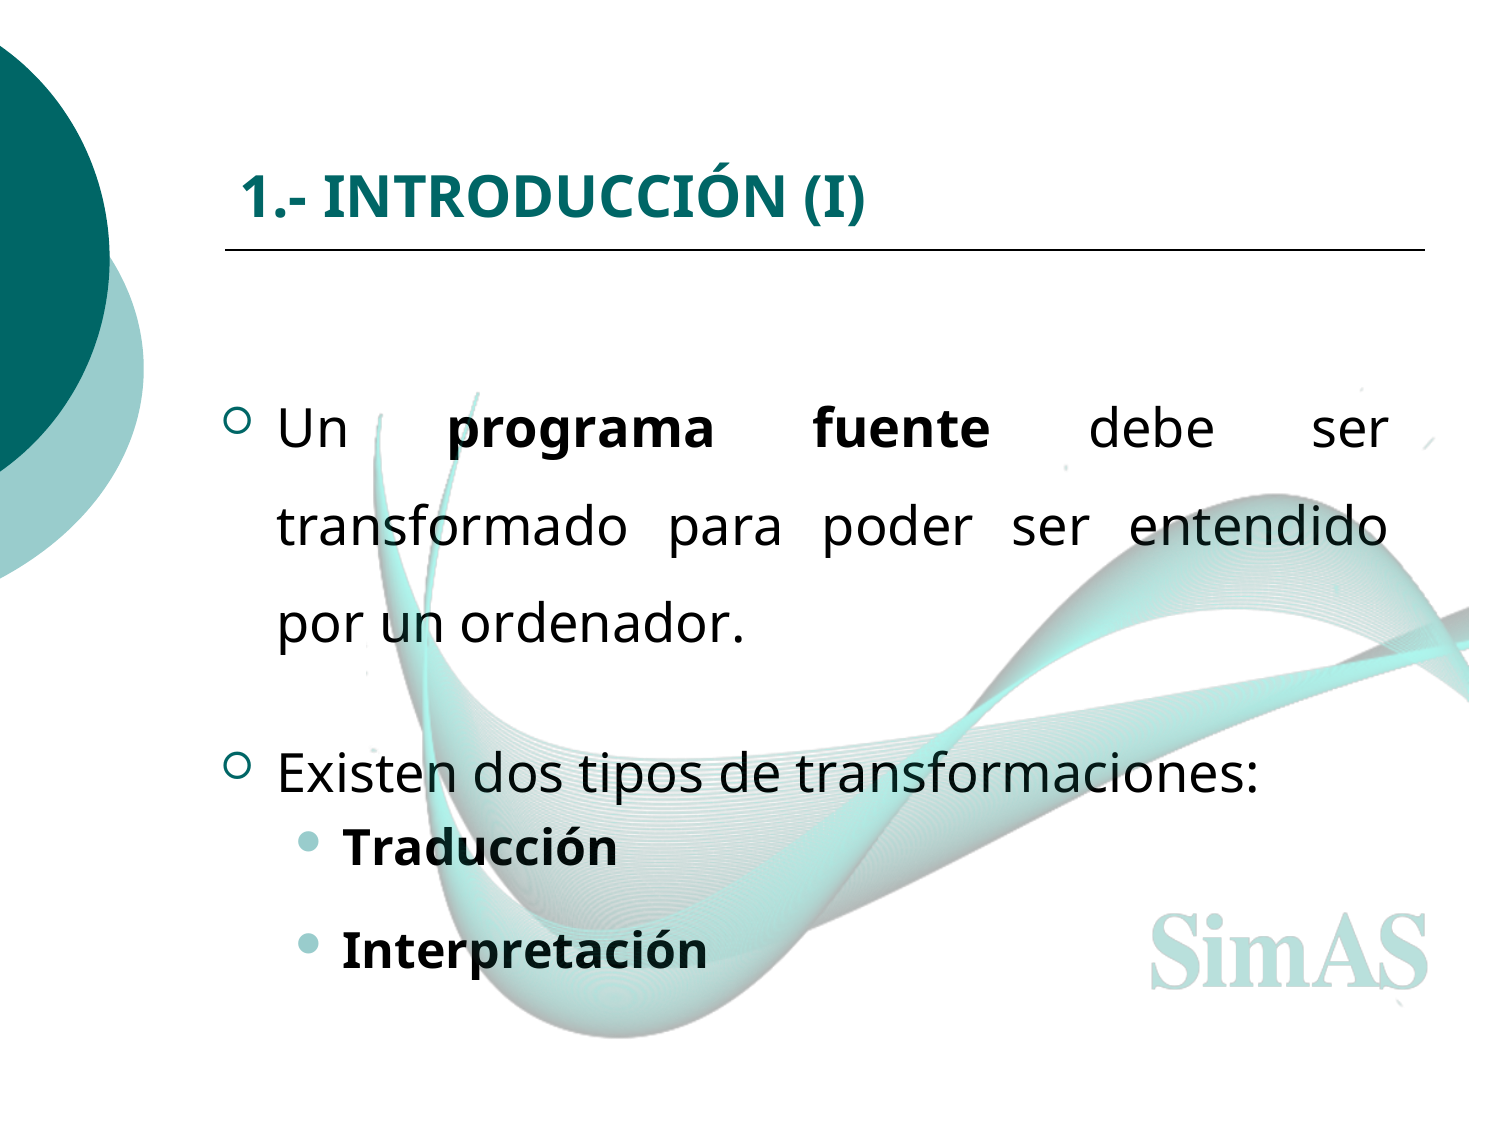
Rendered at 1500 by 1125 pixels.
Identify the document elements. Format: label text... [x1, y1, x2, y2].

title 1.- INTRODUCCIÓN (I) [224, 49, 1425, 237]
picture [366, 386, 1469, 1040]
list Un programa fuente debe ser transformado para poder ser entendido por un ordenador. Existen dos tipos de transformaciones: Traducción Interpretación [205, 290, 1406, 1063]
